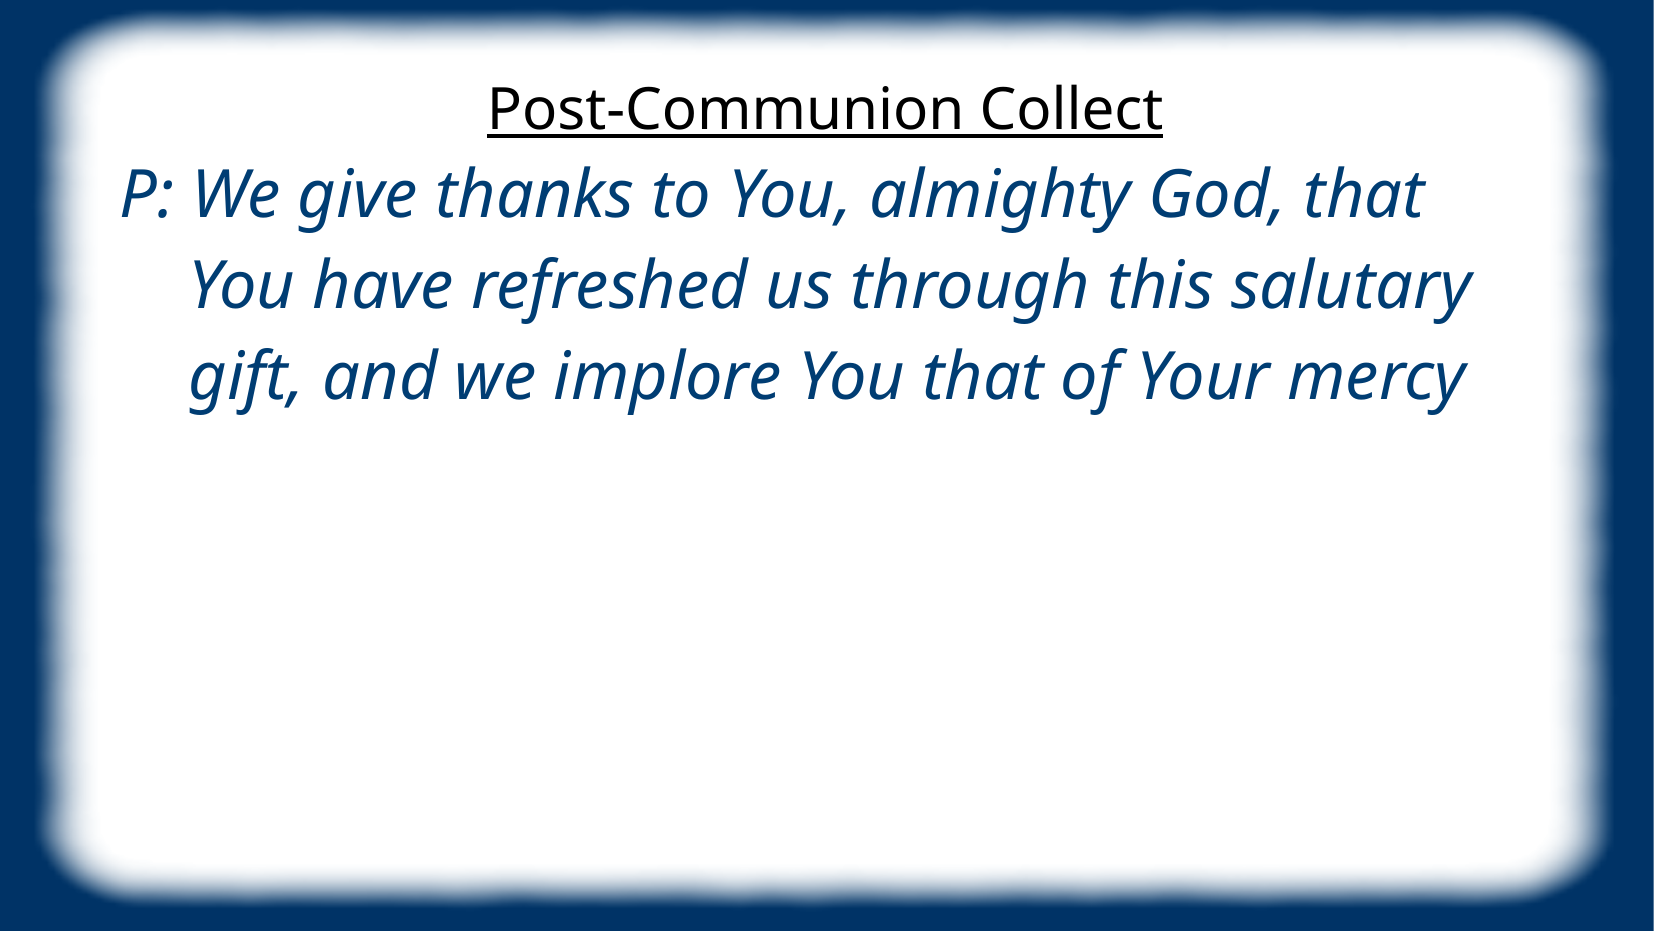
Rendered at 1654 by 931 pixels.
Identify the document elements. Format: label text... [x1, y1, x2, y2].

text_box Post-Communion Collect P: We give thanks to You, almighty God, that You have refreshed us through this salutary gift, and we implore You that of Your mercy [105, 60, 1546, 508]
picture [0, 0, 1654, 931]
